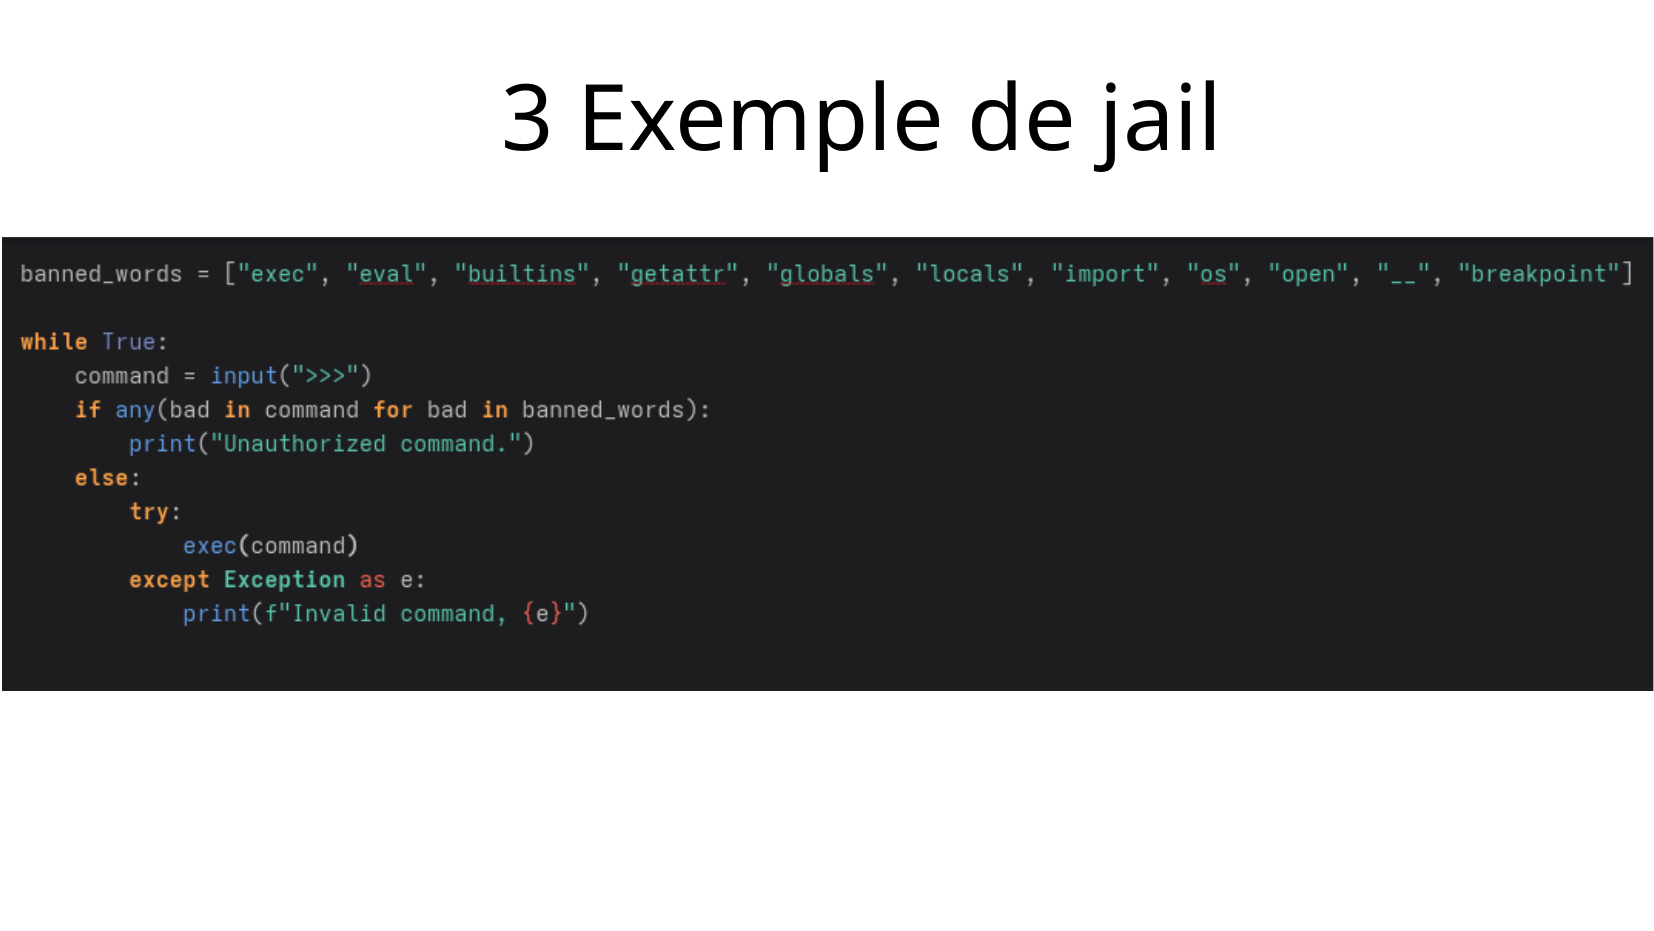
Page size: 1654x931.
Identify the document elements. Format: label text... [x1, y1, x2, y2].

title 3 Exemple de jail [82, 37, 1571, 193]
picture [2, 237, 1654, 691]
